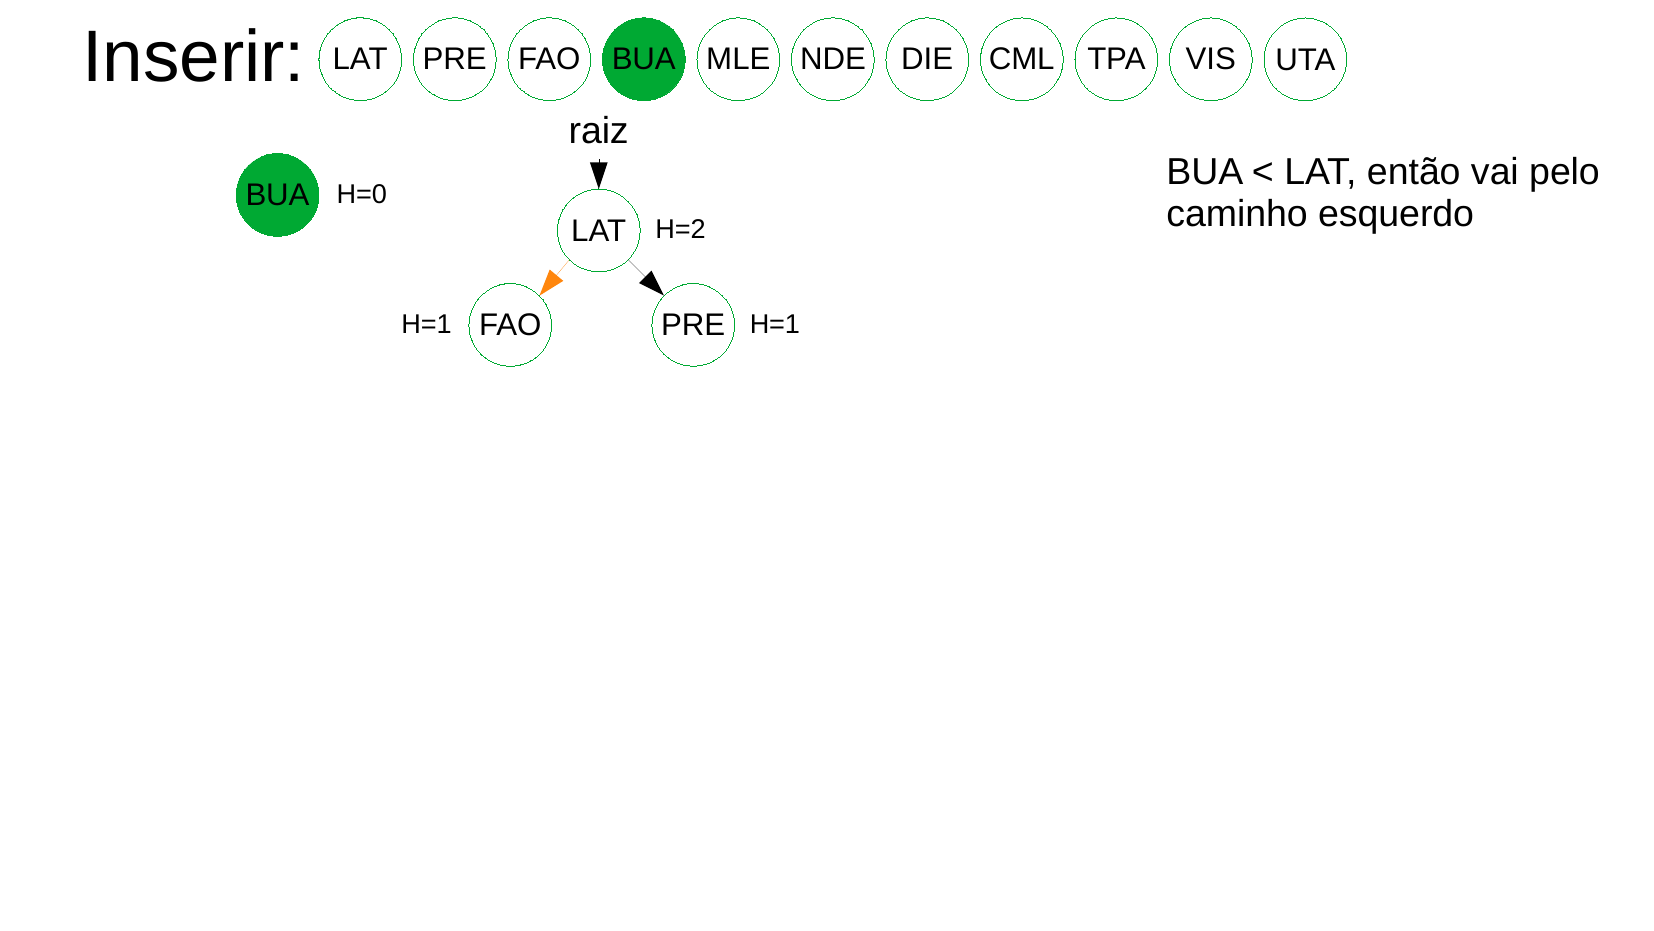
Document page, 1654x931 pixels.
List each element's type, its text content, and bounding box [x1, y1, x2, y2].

text_box LAT [557, 189, 640, 272]
text_box DIE [885, 17, 969, 101]
text_box raiz [553, 102, 644, 160]
text_box PRE [651, 283, 735, 367]
text_box BUA [236, 153, 319, 237]
text_box PRE [413, 17, 497, 101]
text_box UTA [1264, 17, 1347, 101]
text_box BUA [602, 17, 686, 101]
text_box FAO [468, 283, 552, 367]
text_box H=0 [321, 171, 402, 217]
title Inserir: [82, 0, 319, 134]
text_box FAO [507, 17, 591, 101]
text_box VIS [1169, 17, 1253, 101]
text_box CML [980, 17, 1064, 101]
text_box TPA [1074, 17, 1158, 101]
text_box MLE [696, 17, 780, 101]
text_box NDE [791, 17, 875, 101]
text_box H=1 [386, 301, 467, 347]
text_box BUA < LAT, então vai pelo caminho esquerdo [1151, 142, 1615, 242]
text_box H=1 [735, 301, 816, 347]
text_box LAT [318, 17, 402, 101]
text_box H=2 [640, 206, 721, 252]
